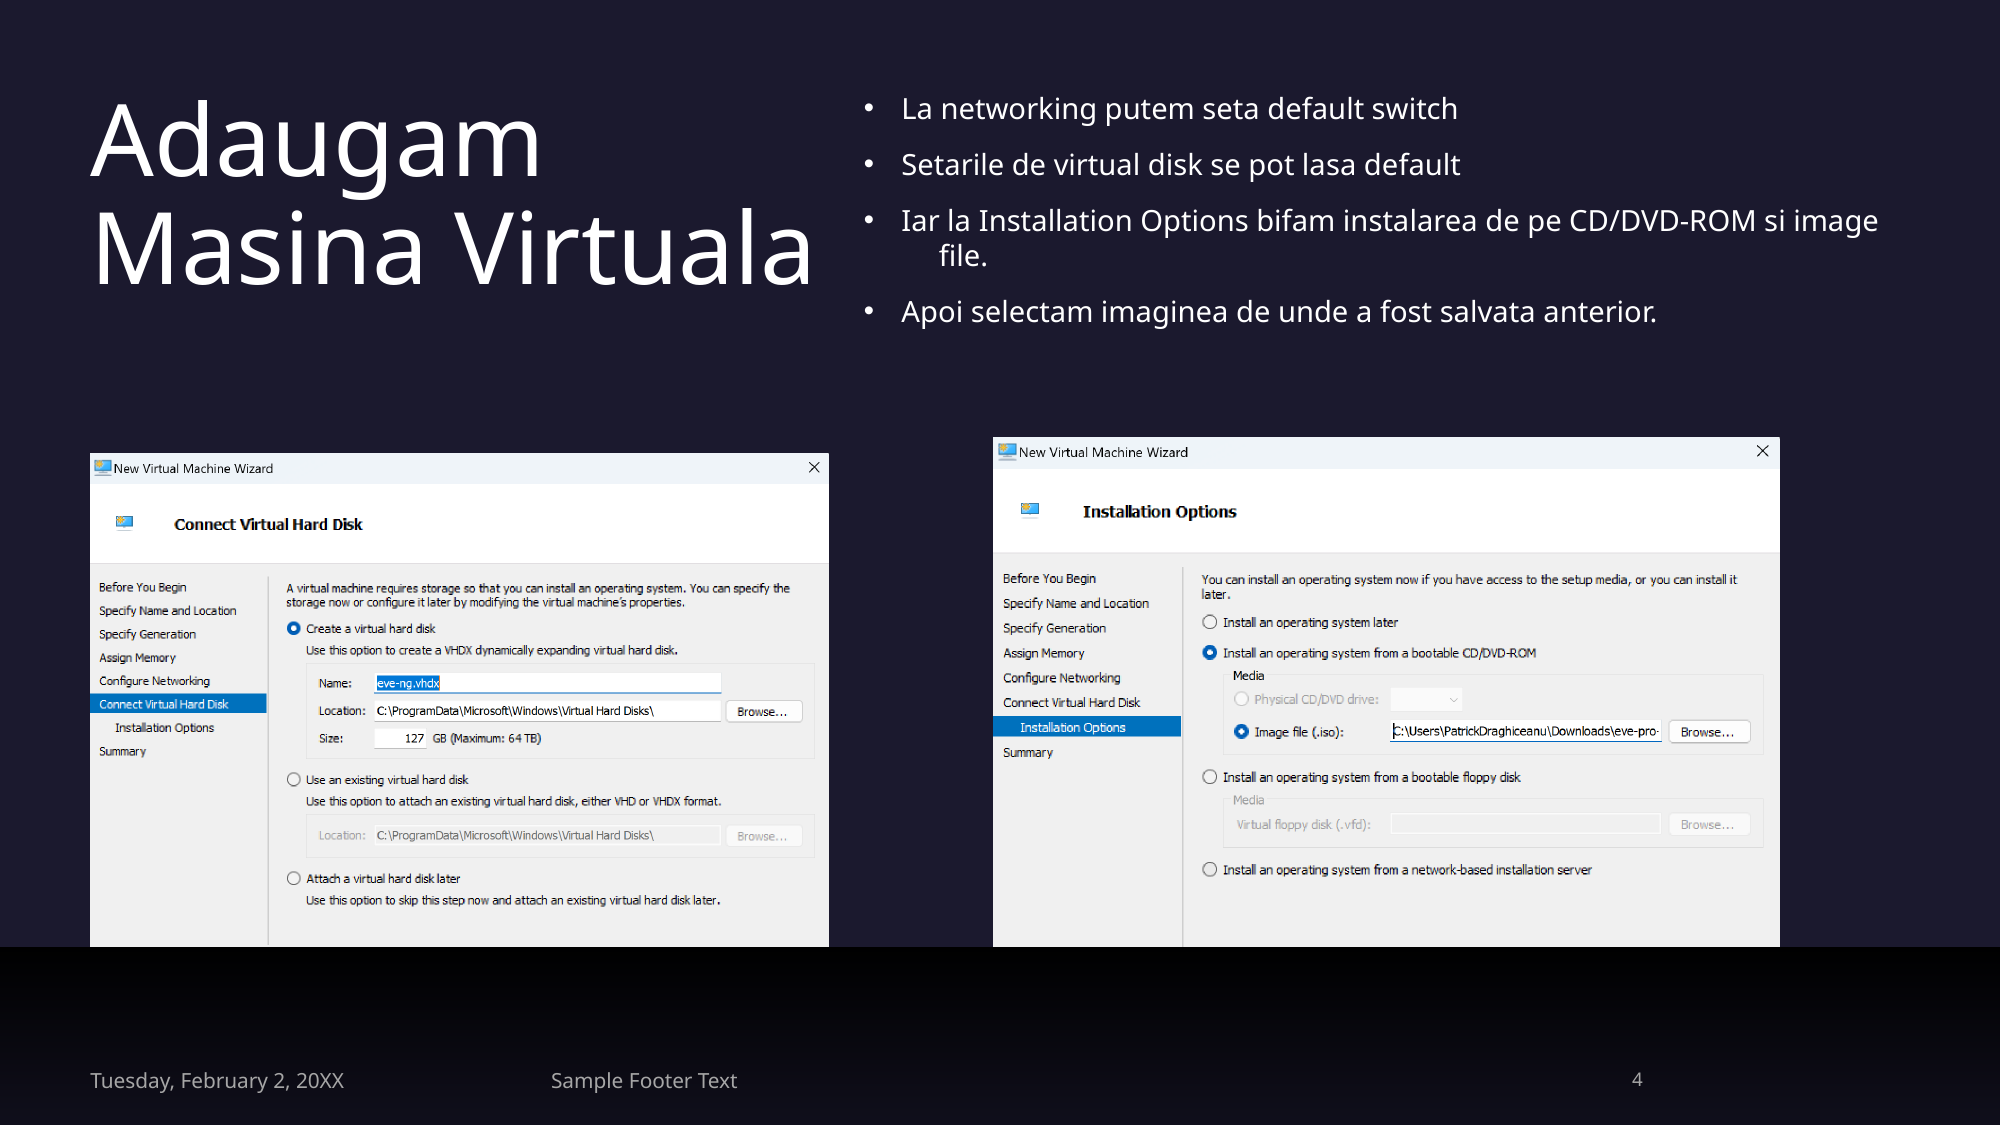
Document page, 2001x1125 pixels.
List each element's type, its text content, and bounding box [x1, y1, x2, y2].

text_box [0, 0, 2000, 1125]
title Adaugam Masina Virtuala [90, 90, 829, 347]
picture [90, 453, 829, 947]
text_box Sample Footer Text [551, 1067, 1598, 1093]
list La networking putem seta default switch Setarile de virtual disk se pot lasa default Iar la Installation Options bifam instalarea de pe CD/DVD-ROM si image file. Apoi selectam imaginea de unde a fost salvata anterior. [864, 90, 1910, 347]
picture [993, 437, 1780, 947]
text_box 3 [1632, 1067, 1910, 1093]
text_box Tuesday, February 2, 20XX [90, 1067, 522, 1093]
